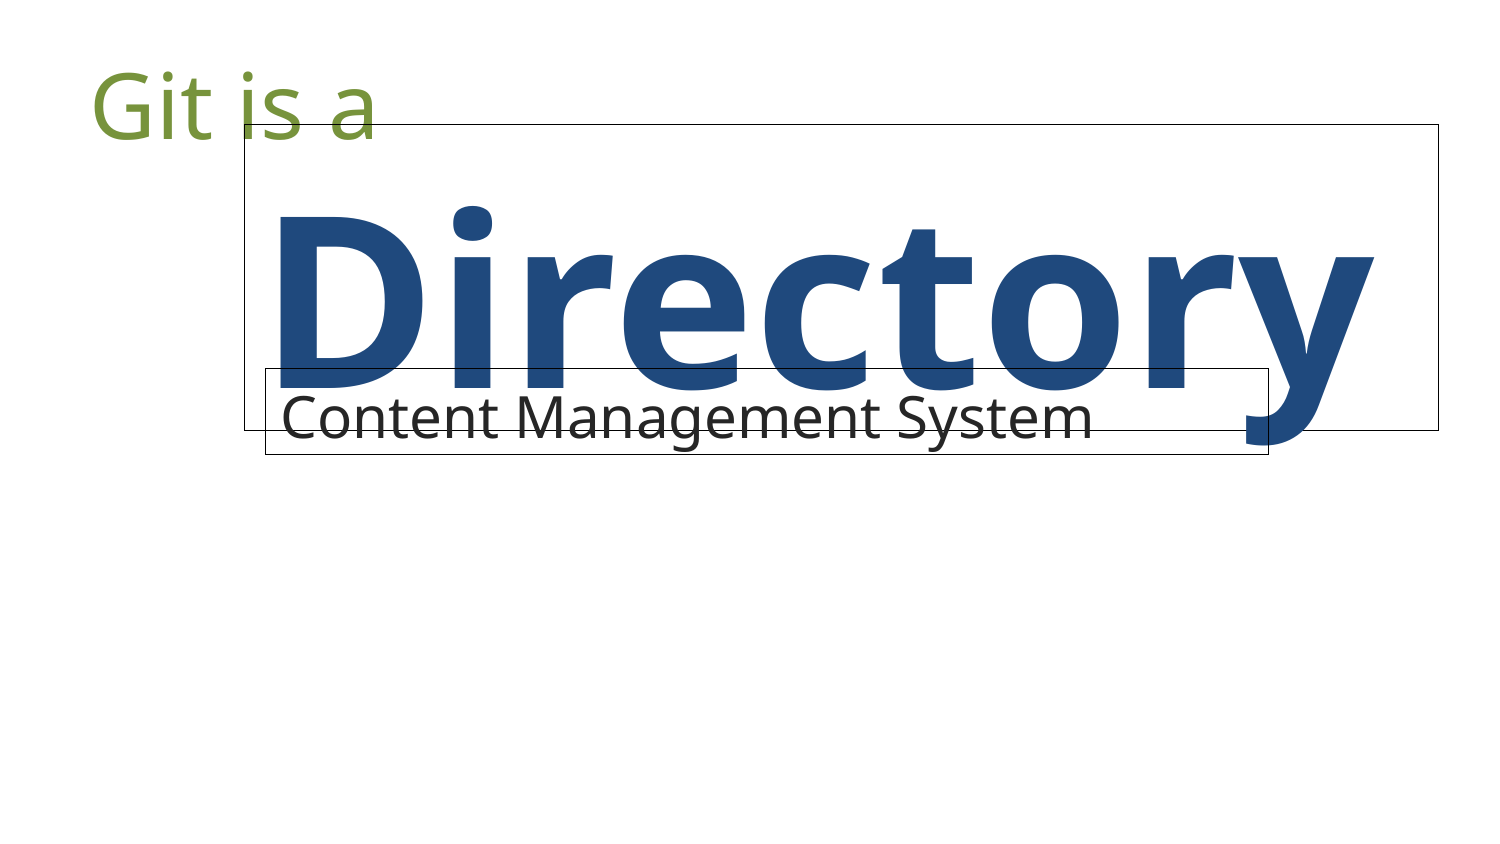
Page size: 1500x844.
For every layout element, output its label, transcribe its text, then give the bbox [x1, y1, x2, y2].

text_box Directory [317, 247, 385, 358]
text_box Directory [1028, 284, 1082, 362]
text_box Directory [244, 124, 1439, 431]
title Git is a [75, 33, 1425, 175]
text_box Directory [661, 280, 711, 308]
text_box Content Management System [265, 368, 1269, 455]
